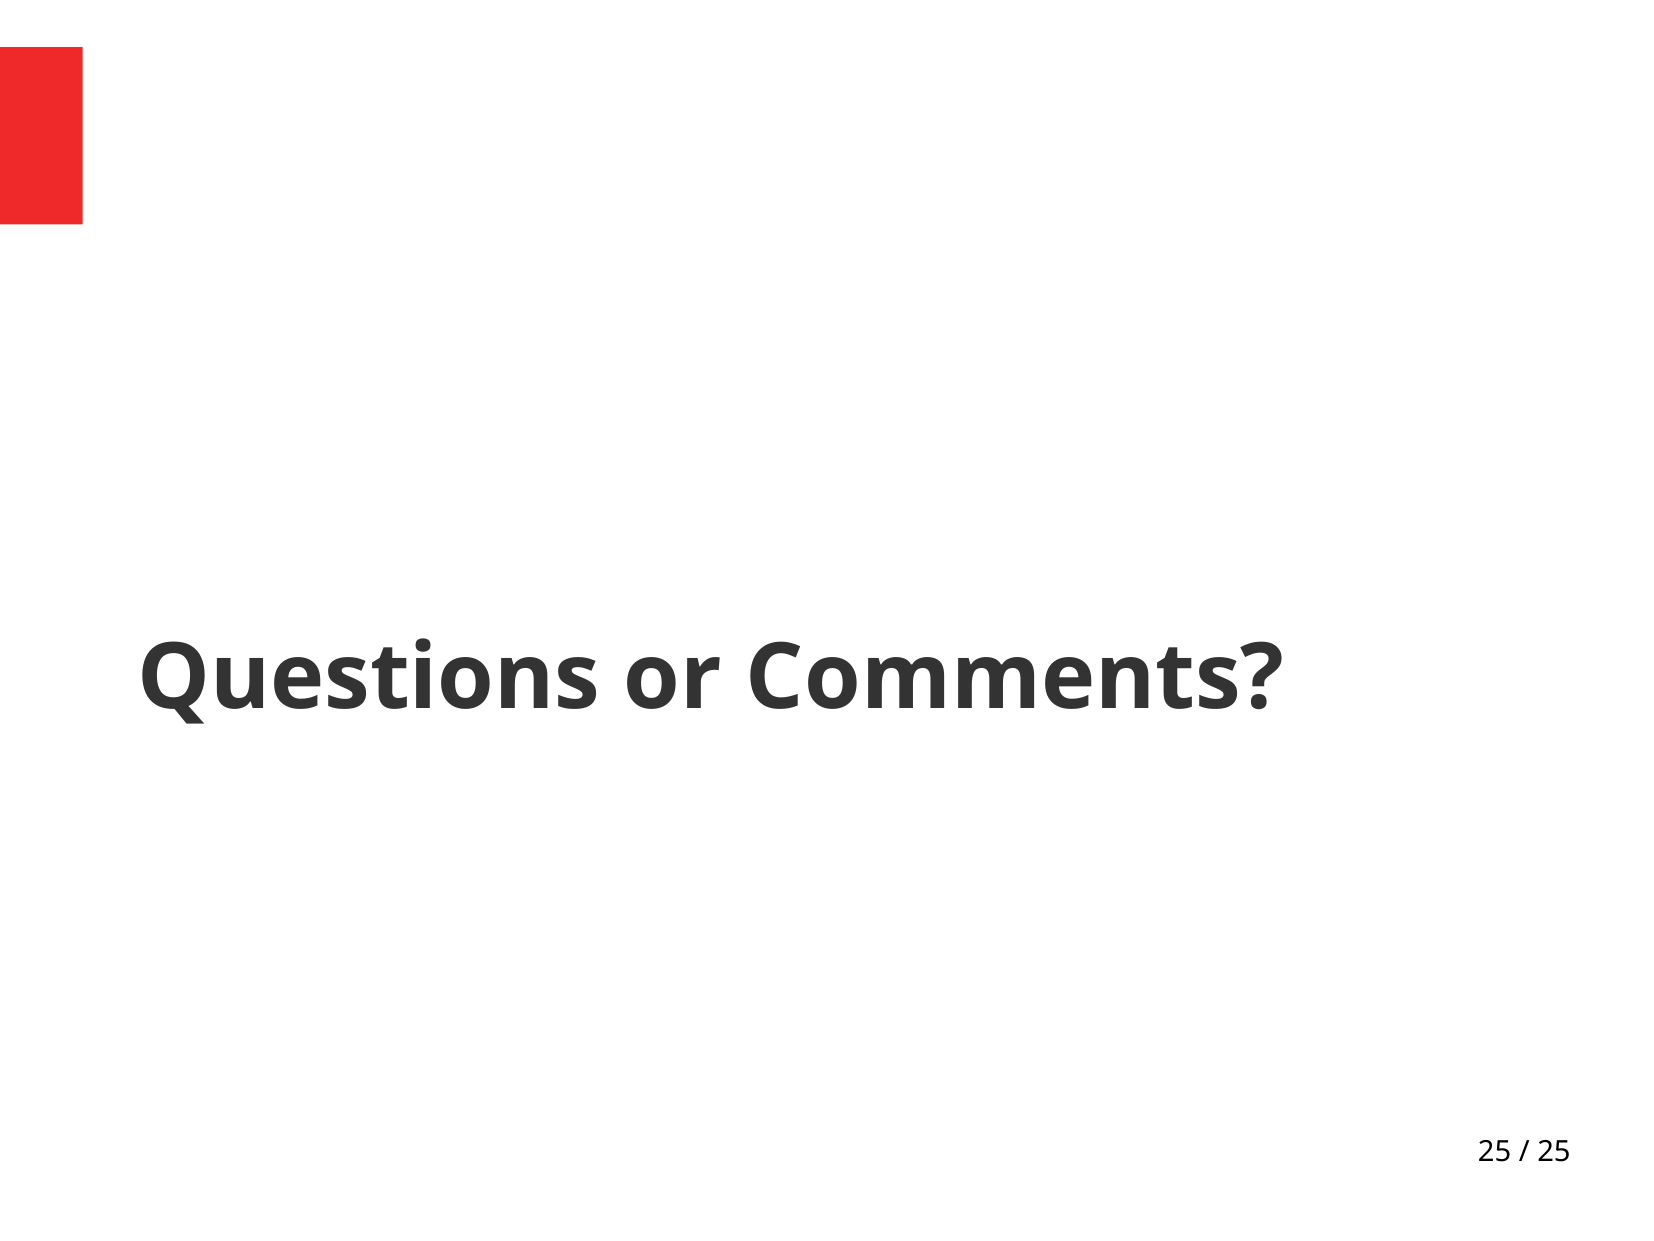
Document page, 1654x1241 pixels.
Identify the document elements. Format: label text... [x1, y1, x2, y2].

title Questions or Comments? [137, 570, 1591, 778]
